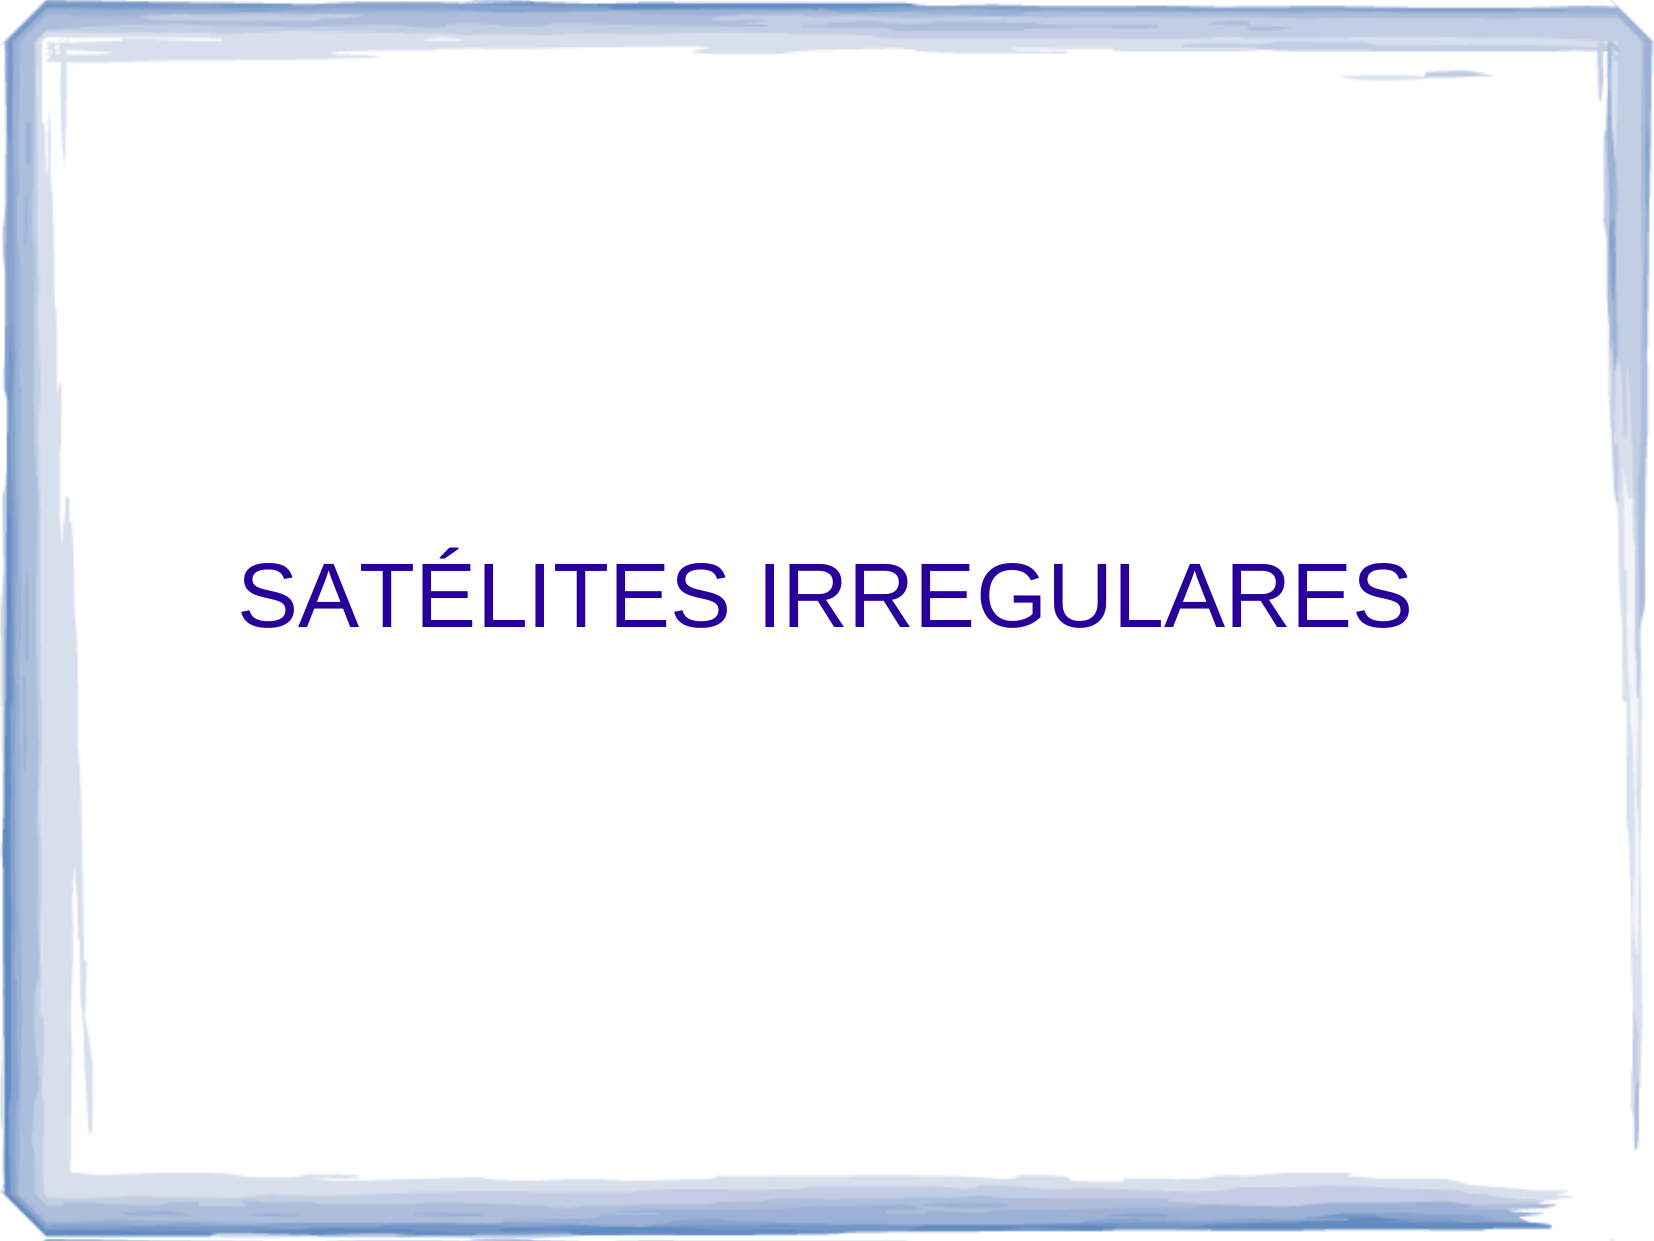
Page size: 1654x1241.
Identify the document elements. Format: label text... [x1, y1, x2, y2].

picture [0, 0, 1654, 1241]
title SATÉLITES IRREGULARES [82, 492, 1571, 700]
